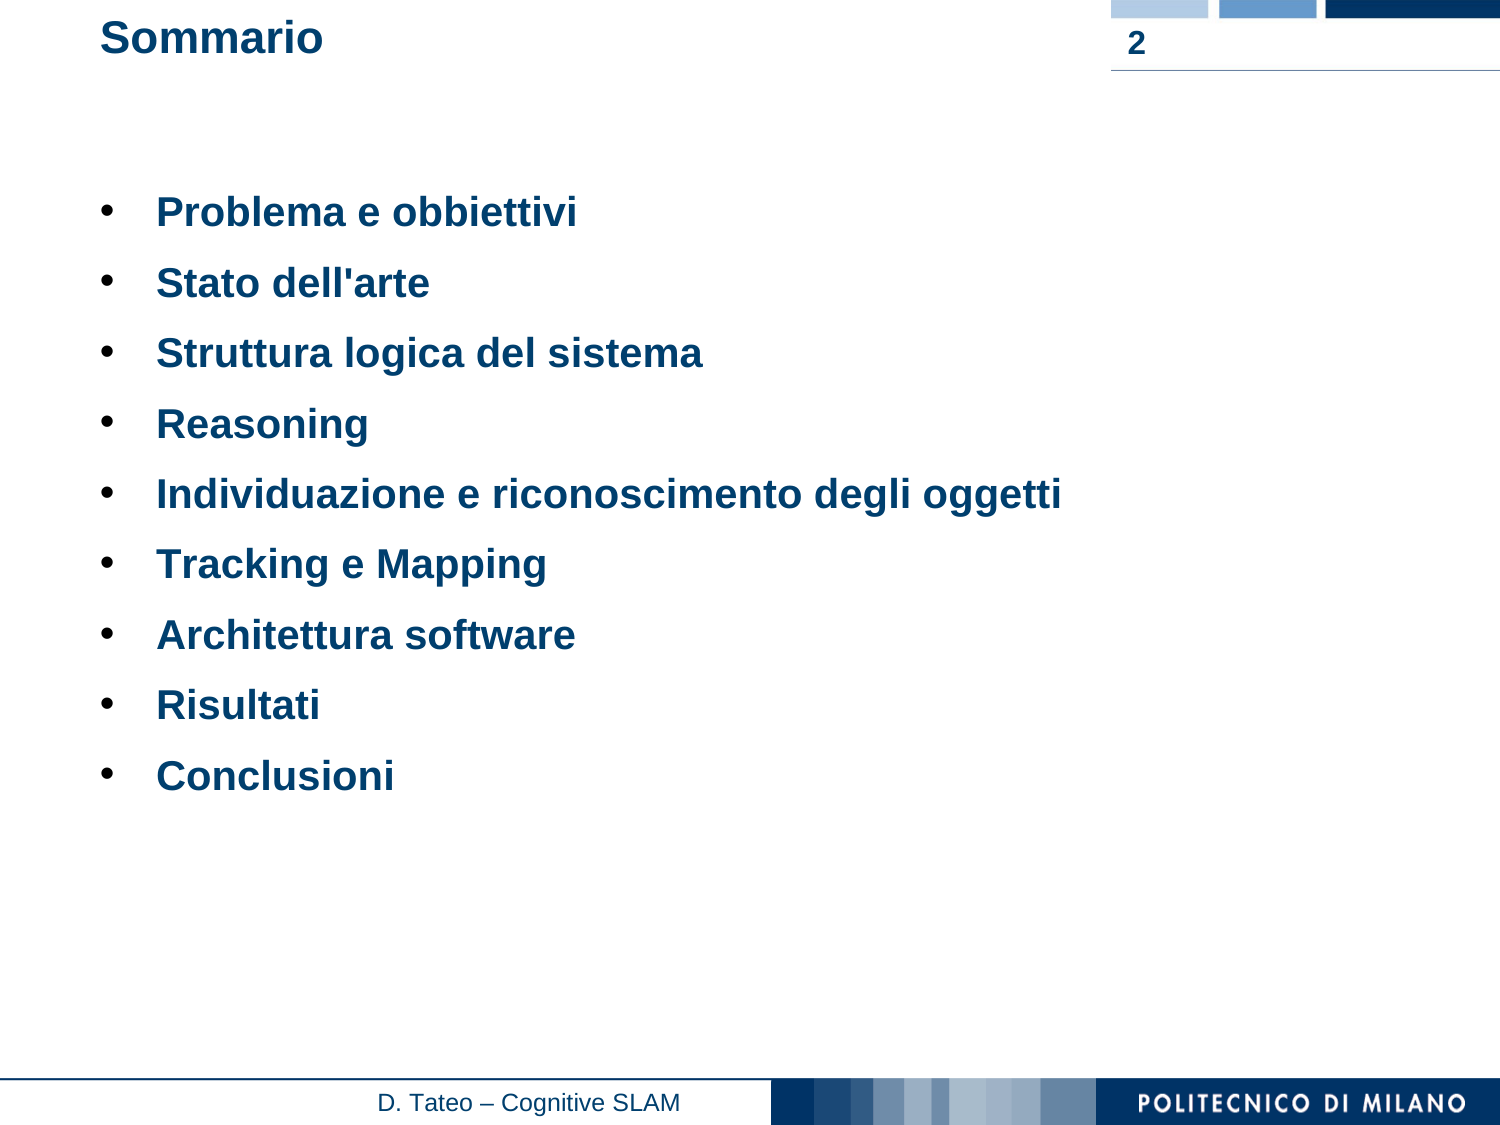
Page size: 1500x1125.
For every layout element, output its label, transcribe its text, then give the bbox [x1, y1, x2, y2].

picture [0, 1074, 1500, 1125]
list Problema e obbiettivi Stato dell'arte Struttura logica del sistema Reasoning Individuazione e riconoscimento degli oggetti Tracking e Mapping Architettura software Risultati Conclusioni [99, 174, 1450, 987]
title Sommario [99, 12, 1075, 150]
picture [1103, 0, 1500, 74]
